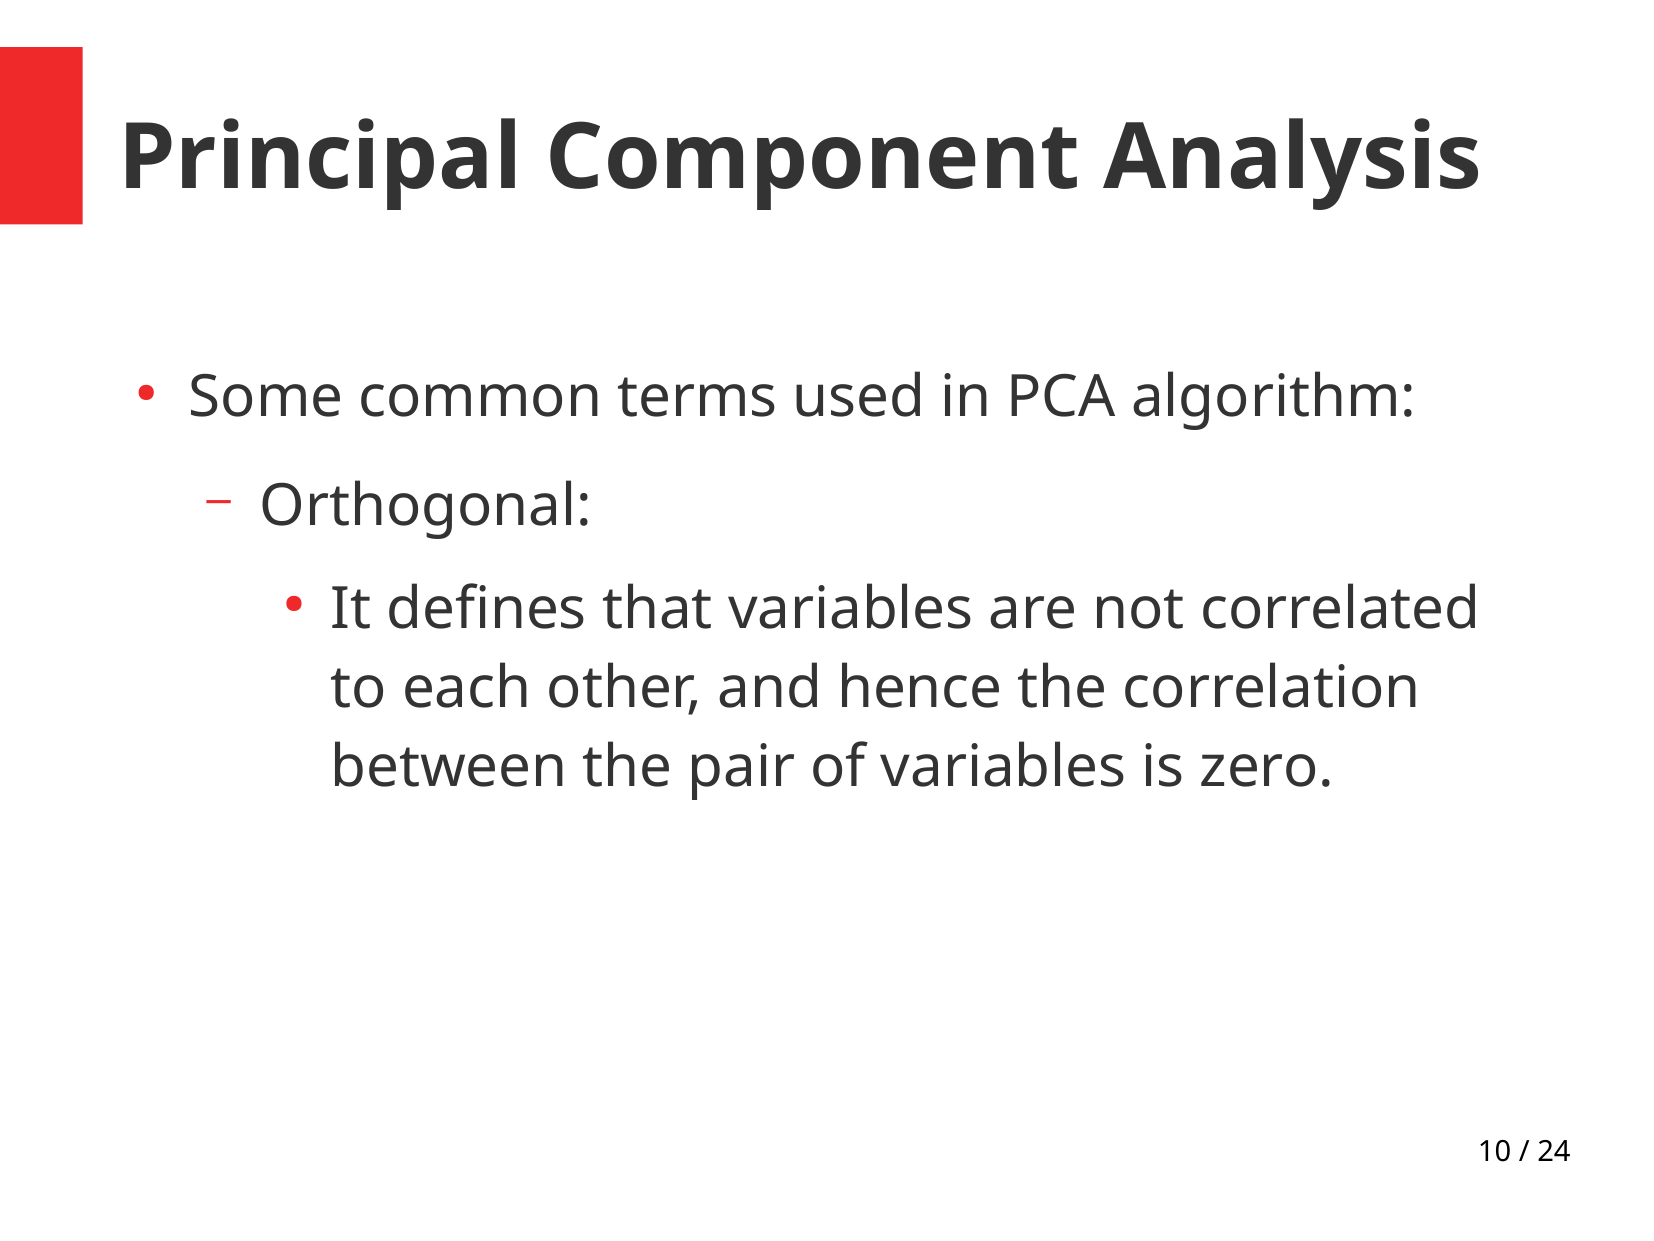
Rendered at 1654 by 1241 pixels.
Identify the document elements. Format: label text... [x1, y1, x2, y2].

list Some common terms used in PCA algorithm: Orthogonal: It defines that variables are not correlated to each other, and hence the correlation between the pair of variables is zero. [118, 354, 1536, 1074]
title Principal Component Analysis [118, 49, 1571, 257]
